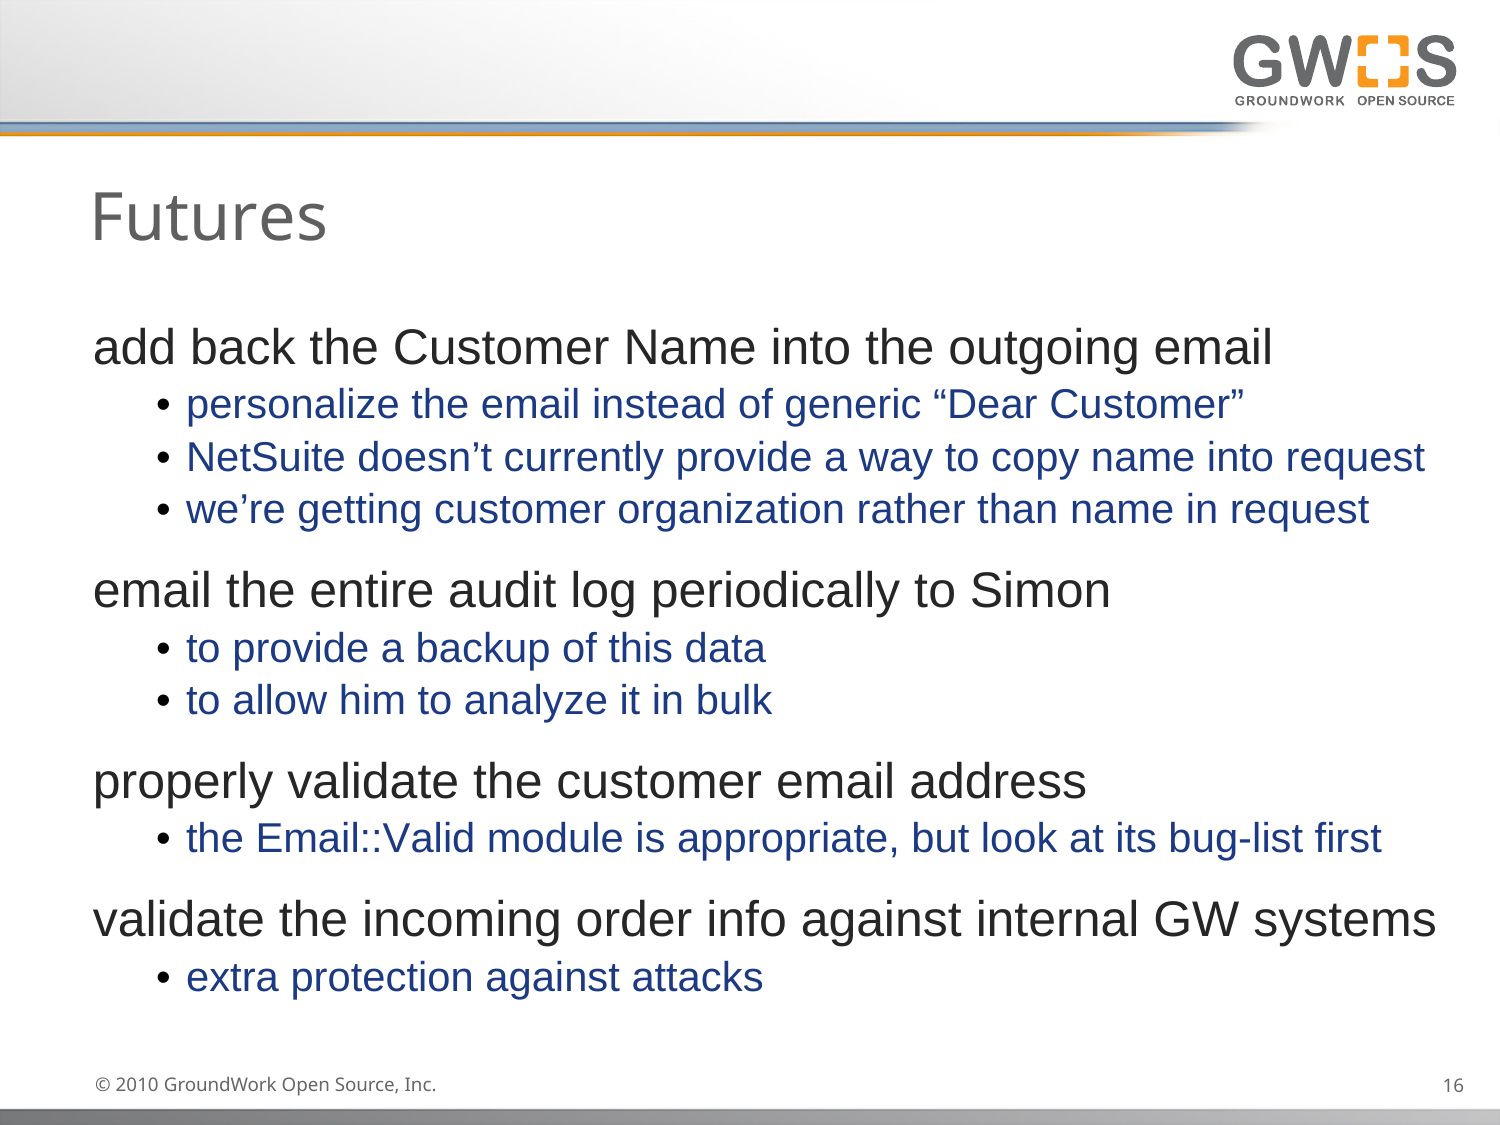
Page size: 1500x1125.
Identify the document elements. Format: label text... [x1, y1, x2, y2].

list add back the Customer Name into the outgoing email personalize the email instead of generic “Dear Customer” NetSuite doesn’t currently provide a way to copy name into request we’re getting customer organization rather than name in request email the entire audit log periodically to Simon to provide a backup of this data to allow him to analyze it in bulk properly validate the customer email address the Email::Valid module is appropriate, but look at its bug-list first validate the incoming order info against internal GW systems extra protection against attacks [58, 311, 1459, 1036]
title Futures [75, 161, 1459, 259]
picture [0, 0, 1500, 1125]
